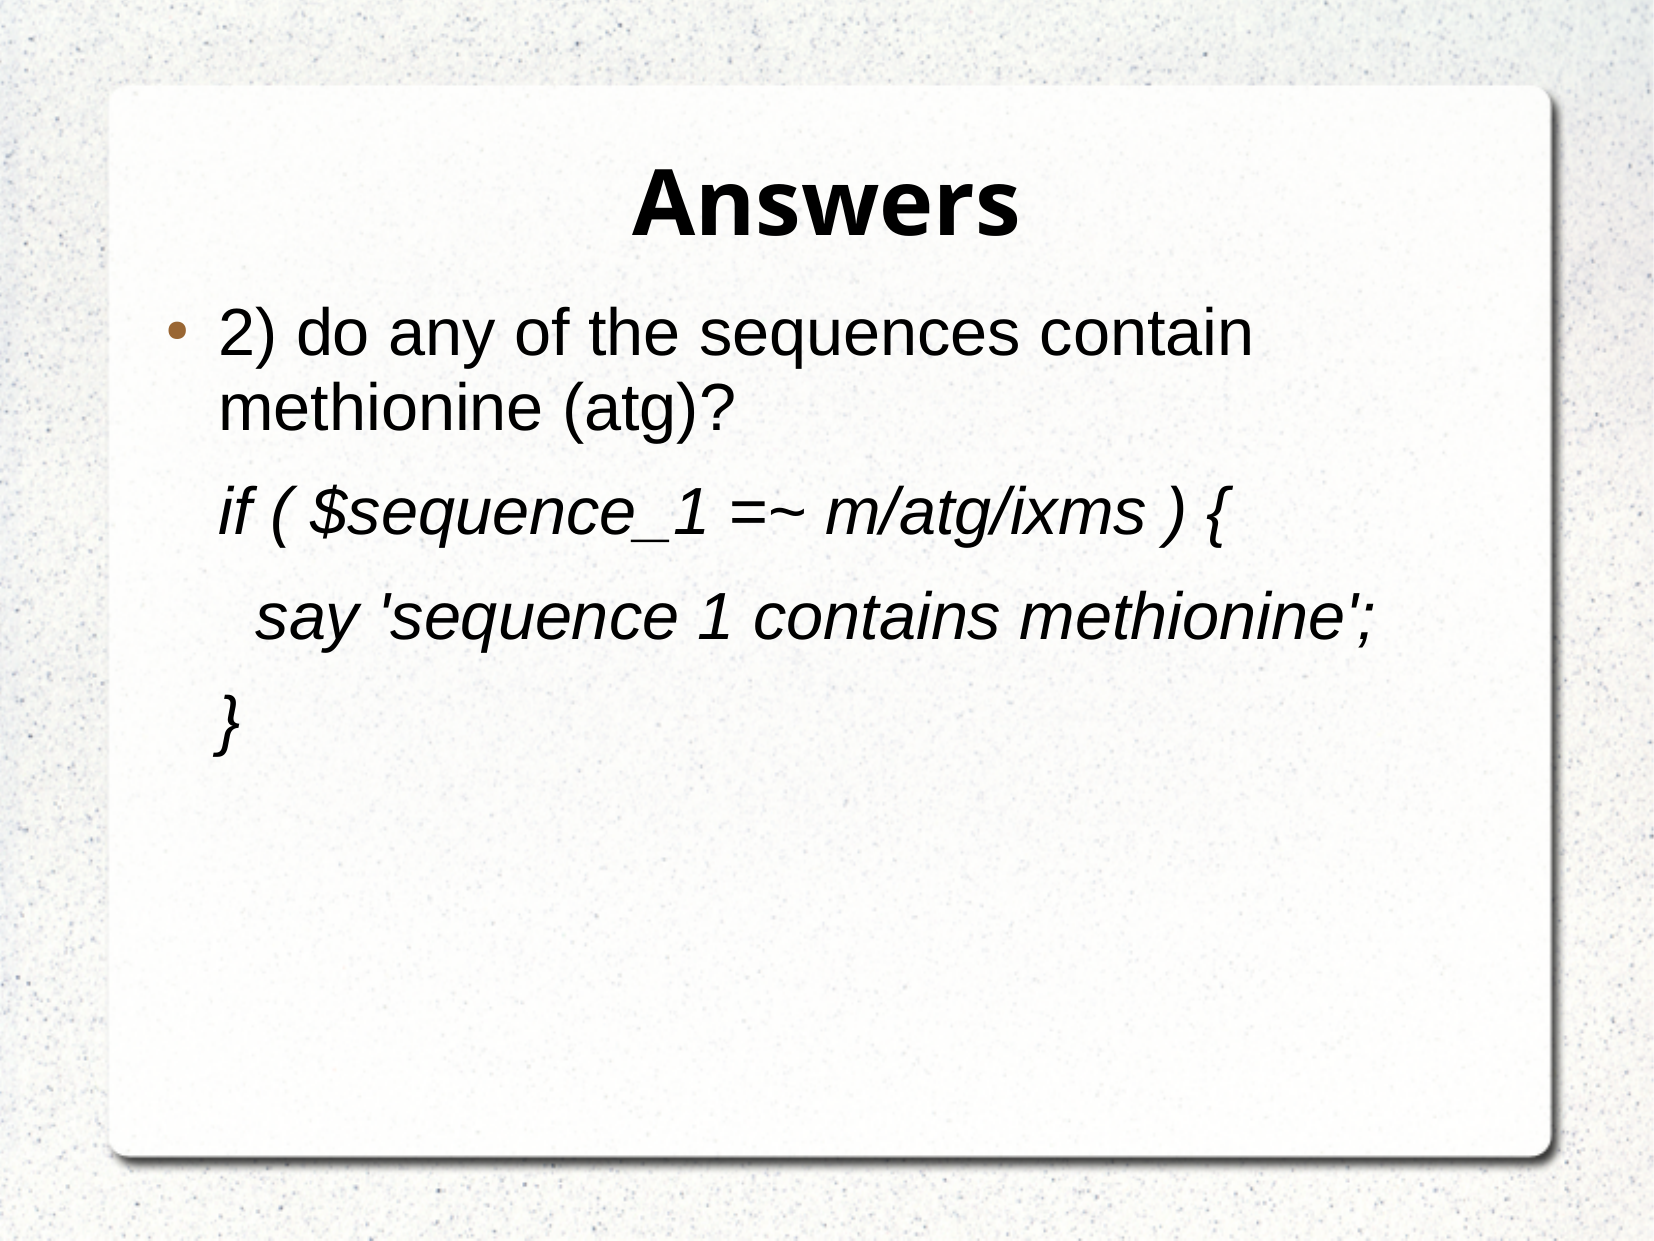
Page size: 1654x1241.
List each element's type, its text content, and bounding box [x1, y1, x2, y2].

picture [0, 0, 1654, 1241]
list 2) do any of the sequences contain methionine (atg)? if ( $sequence_1 =~ m/atg/ixms ) { say 'sequence 1 contains methionine'; } [147, 295, 1506, 931]
title Answers [118, 96, 1536, 304]
